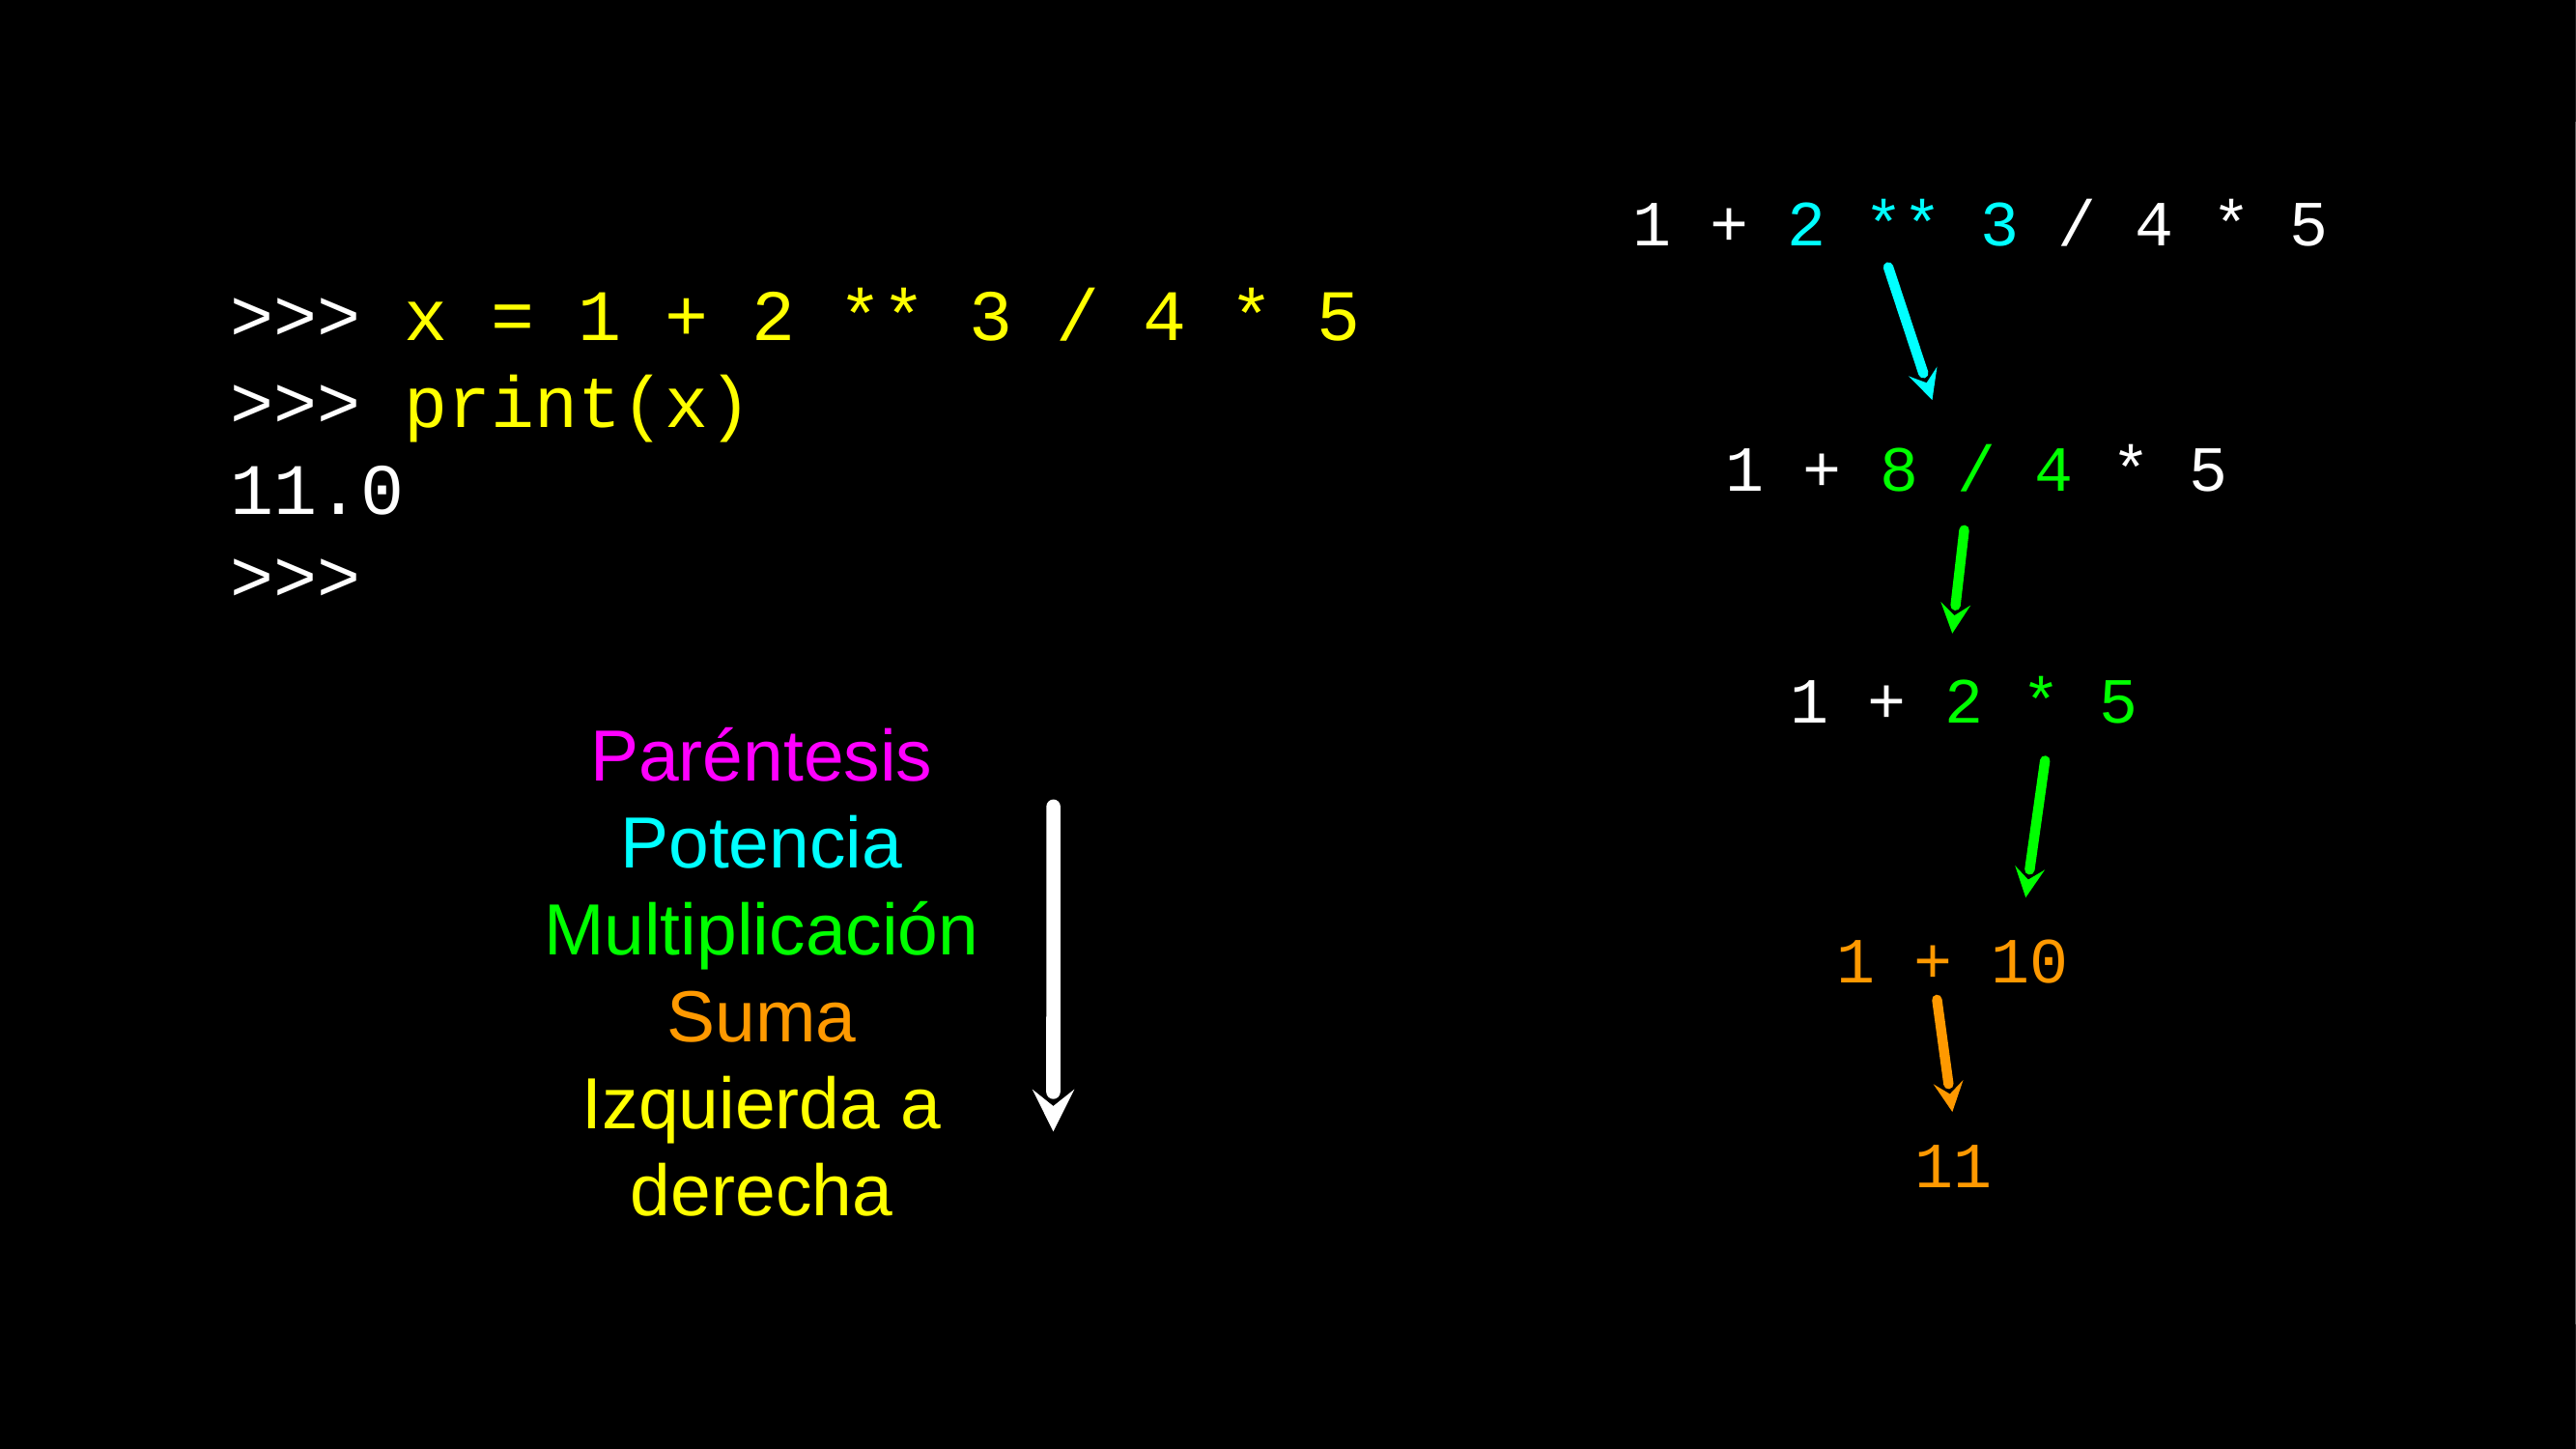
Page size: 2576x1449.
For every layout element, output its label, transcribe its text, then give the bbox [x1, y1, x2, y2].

text_box 1 + 8 / 4 * 5 [1725, 402, 2366, 529]
text_box 1 + 2 * 5 [1790, 634, 2301, 761]
text_box Paréntesis Potencia Multiplicación Suma Izquierda a derecha [524, 729, 999, 1208]
text_box 11 [1914, 1098, 2030, 1226]
text_box 1 + 2 ** 3 / 4 * 5 [1632, 156, 2366, 284]
text_box 1 + 10 [1836, 893, 2194, 1021]
text_box >>> x = 1 + 2 ** 3 / 4 * 5 >>> print(x) 11.0 >>> [230, 207, 1396, 676]
